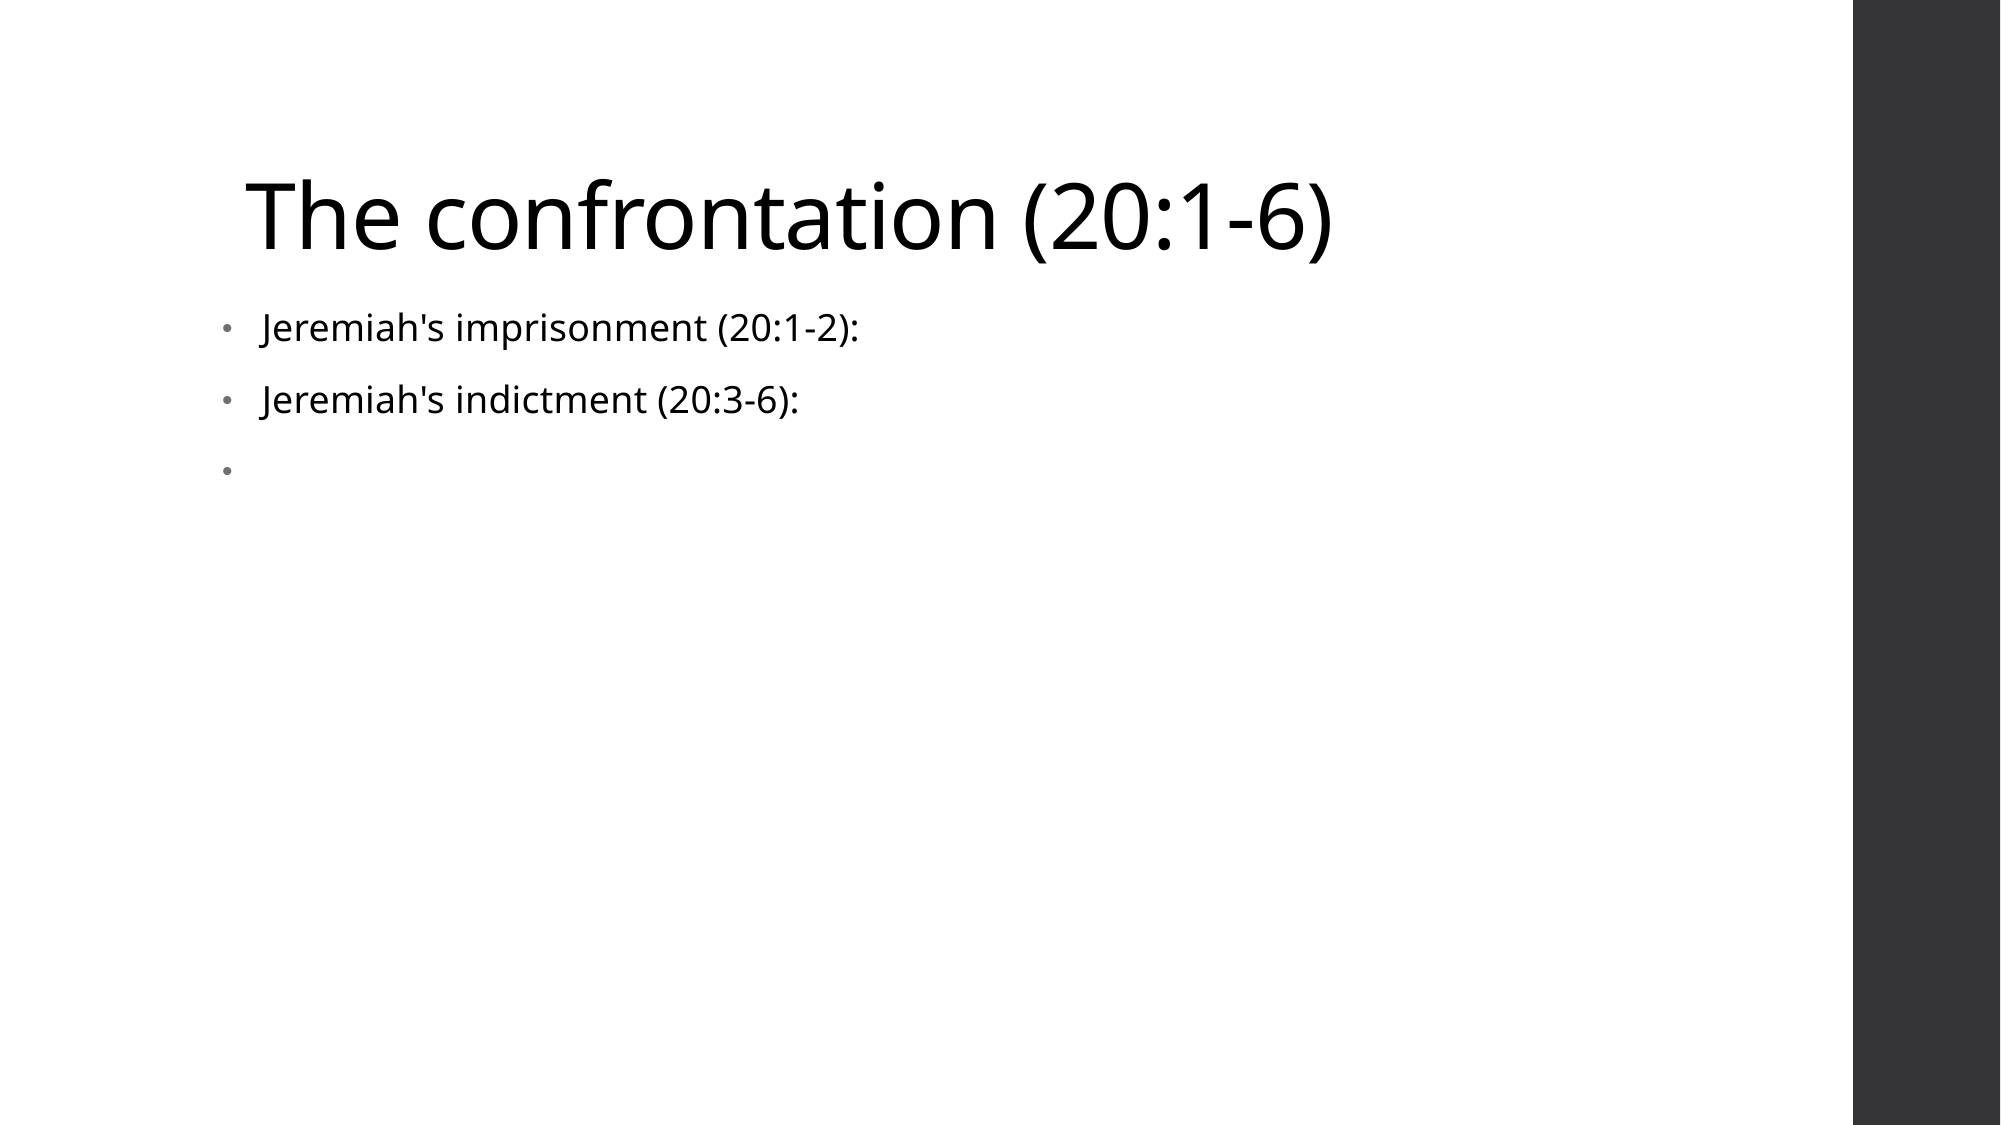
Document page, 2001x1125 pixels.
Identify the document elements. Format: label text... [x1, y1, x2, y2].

list Jeremiah's imprisonment (20:1-2): Jeremiah's indictment (20:3-6): [206, 299, 1617, 1014]
title The confrontation (20:1-6) [206, 60, 1797, 278]
